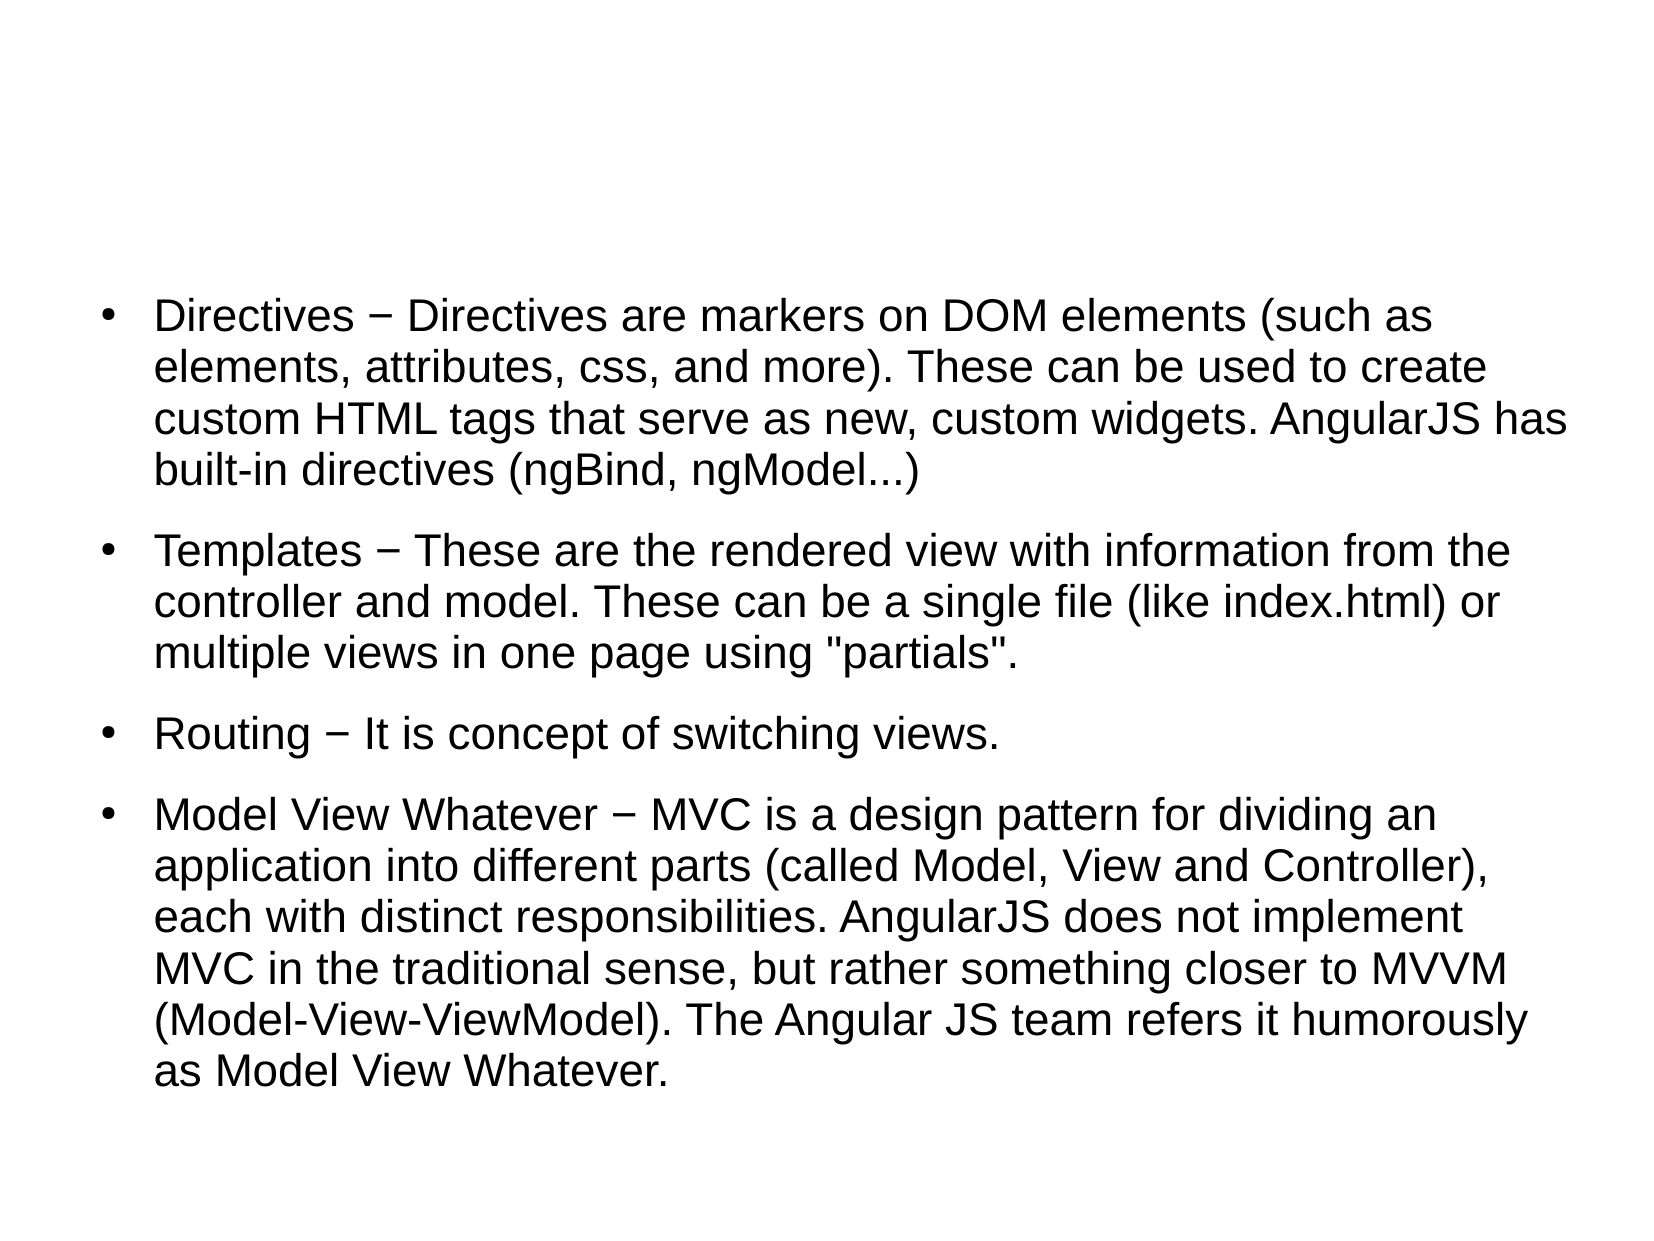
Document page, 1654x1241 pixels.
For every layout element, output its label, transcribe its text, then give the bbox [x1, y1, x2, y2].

list Directives − Directives are markers on DOM elements (such as elements, attributes, css, and more). These can be used to create custom HTML tags that serve as new, custom widgets. AngularJS has built-in directives (ngBind, ngModel...) Templates − These are the rendered view with information from the controller and model. These can be a single file (like index.html) or multiple views in one page using "partials". Routing − It is concept of switching views. Model View Whatever − MVC is a design pattern for dividing an application into different parts (called Model, View and Controller), each with distinct responsibilities. AngularJS does not implement MVC in the traditional sense, but rather something closer to MVVM (Model-View-ViewModel). The Angular JS team refers it humorously as Model View Whatever. [82, 290, 1571, 1178]
